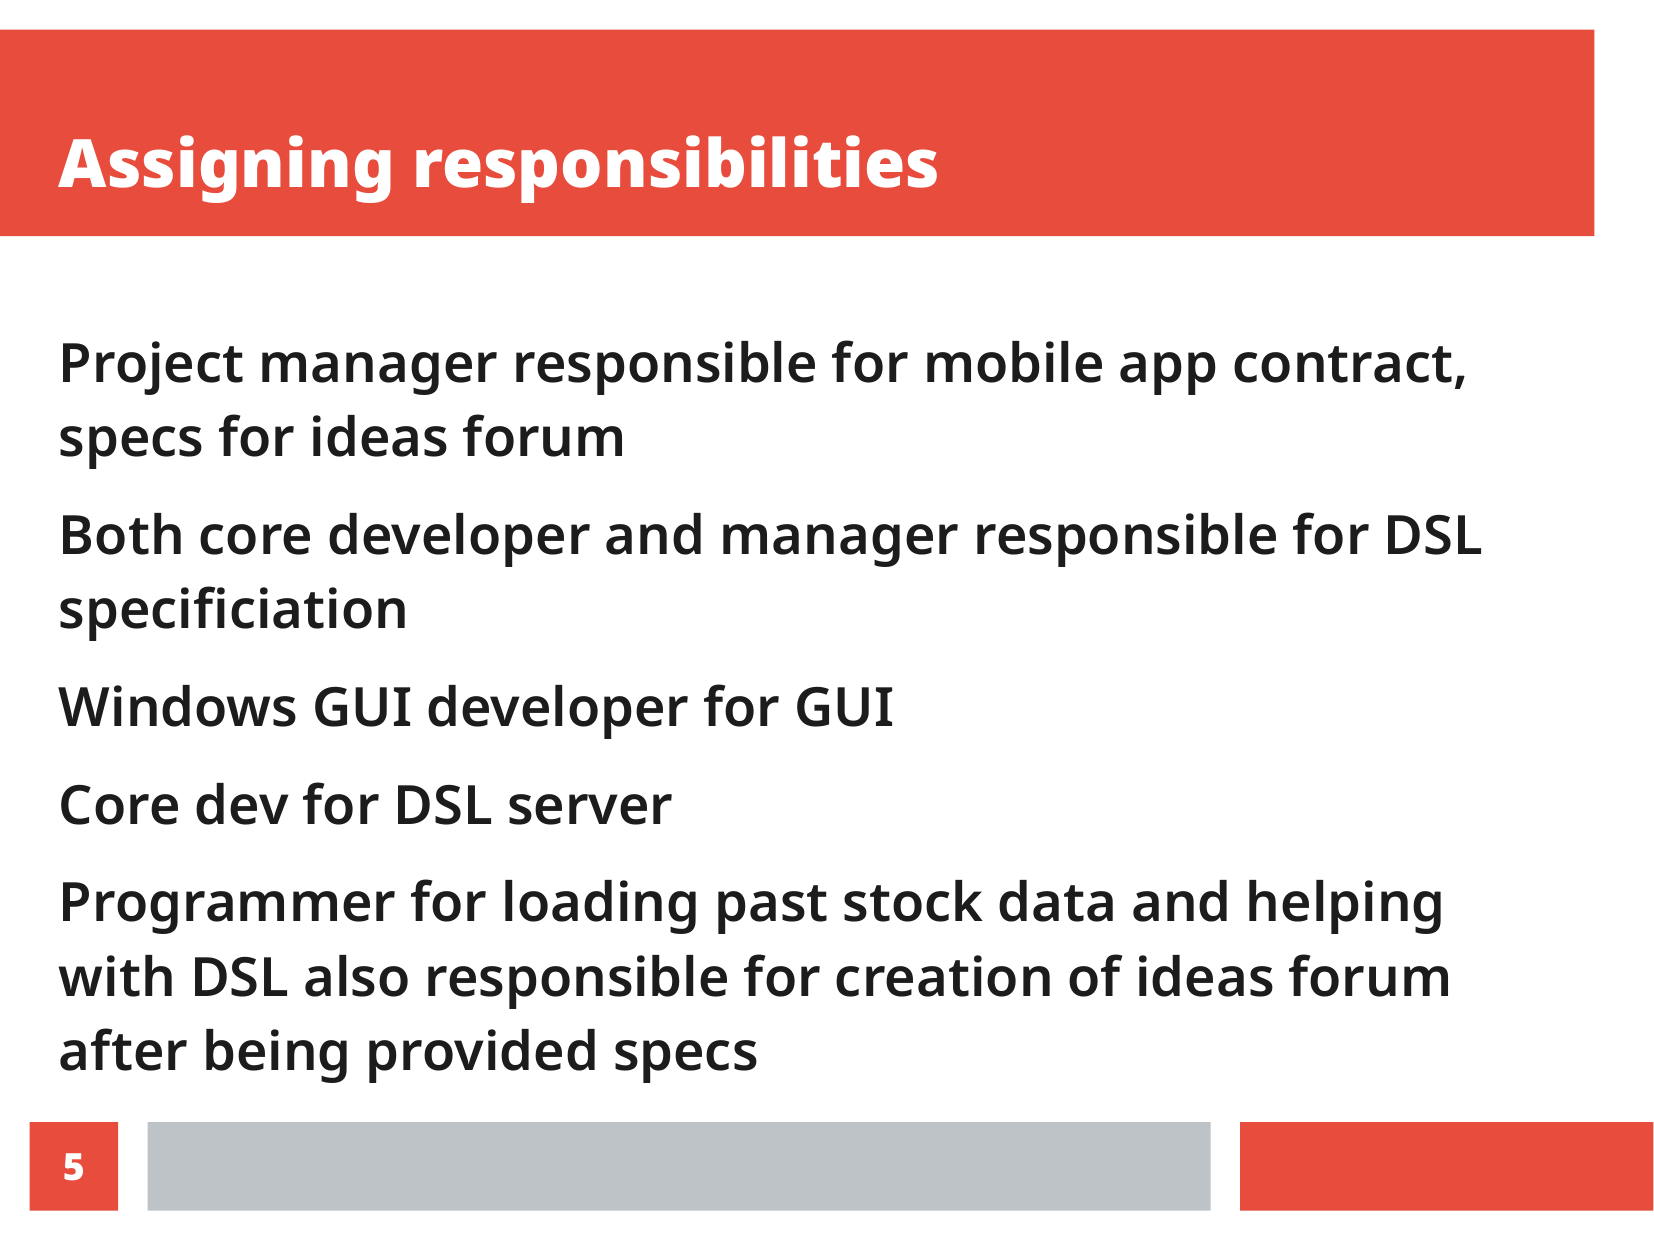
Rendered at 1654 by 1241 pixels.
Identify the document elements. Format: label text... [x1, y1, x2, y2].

list Project manager responsible for mobile app contract, specs for ideas forum Both core developer and manager responsible for DSL specificiation Windows GUI developer for GUI Core dev for DSL server Programmer for loading past stock data and helping with DSL also responsible for creation of ideas forum after being provided specs [59, 324, 1565, 1093]
title Assigning responsibilities [59, 59, 1595, 207]
